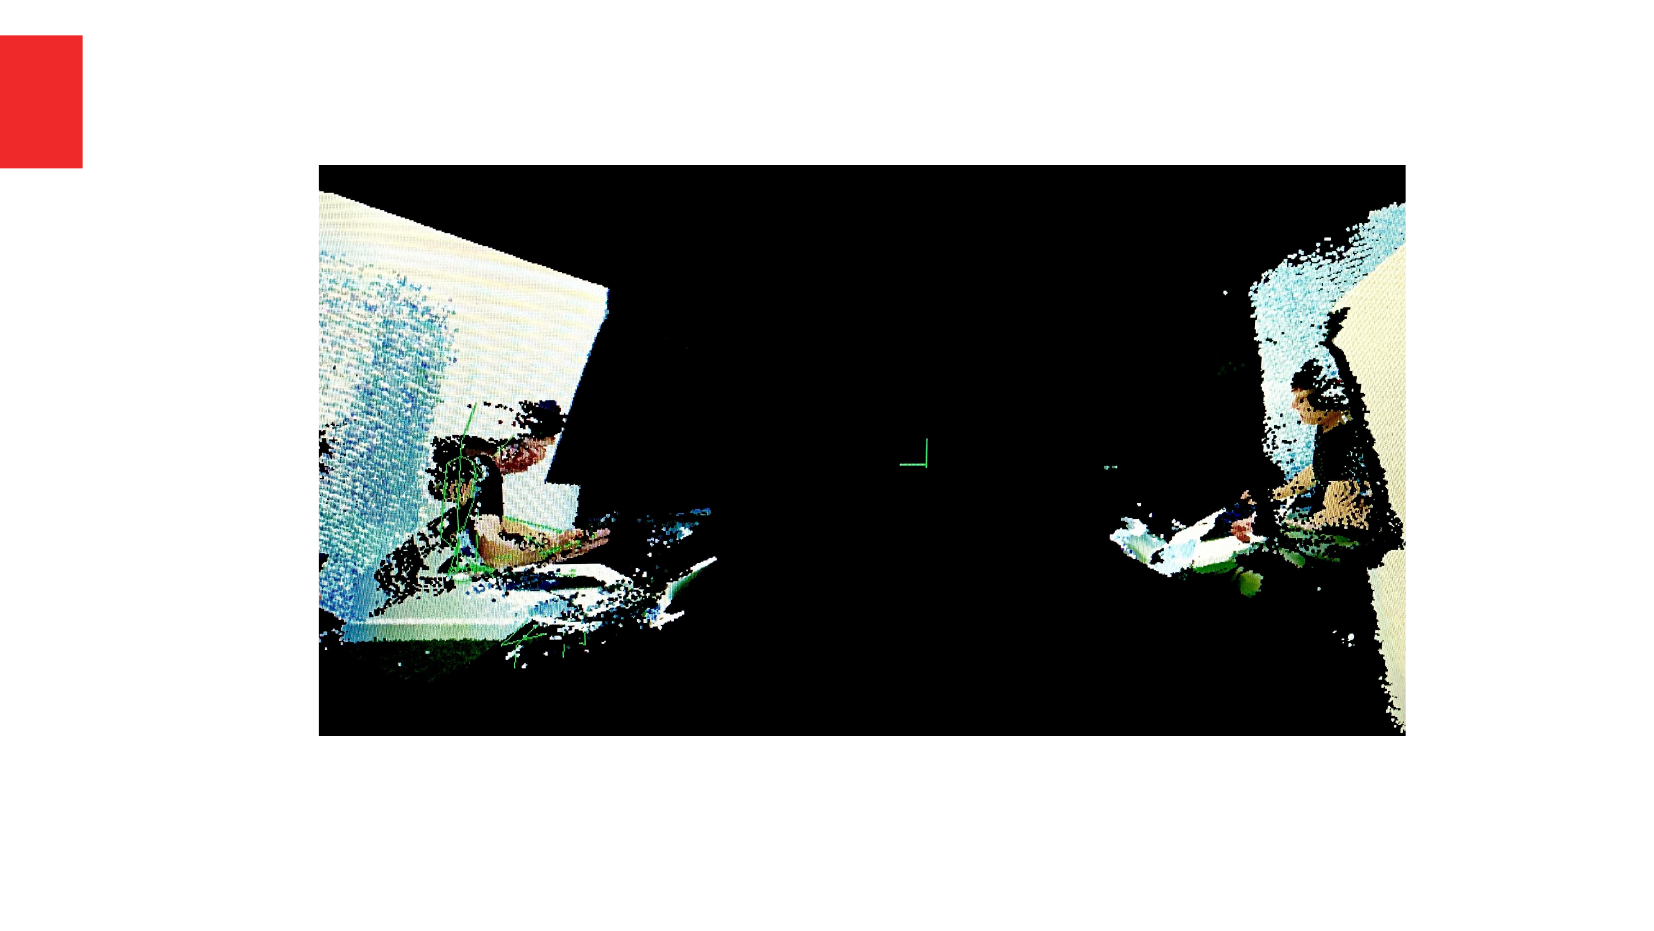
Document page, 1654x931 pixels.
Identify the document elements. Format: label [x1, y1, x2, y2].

picture [318, 165, 1406, 736]
